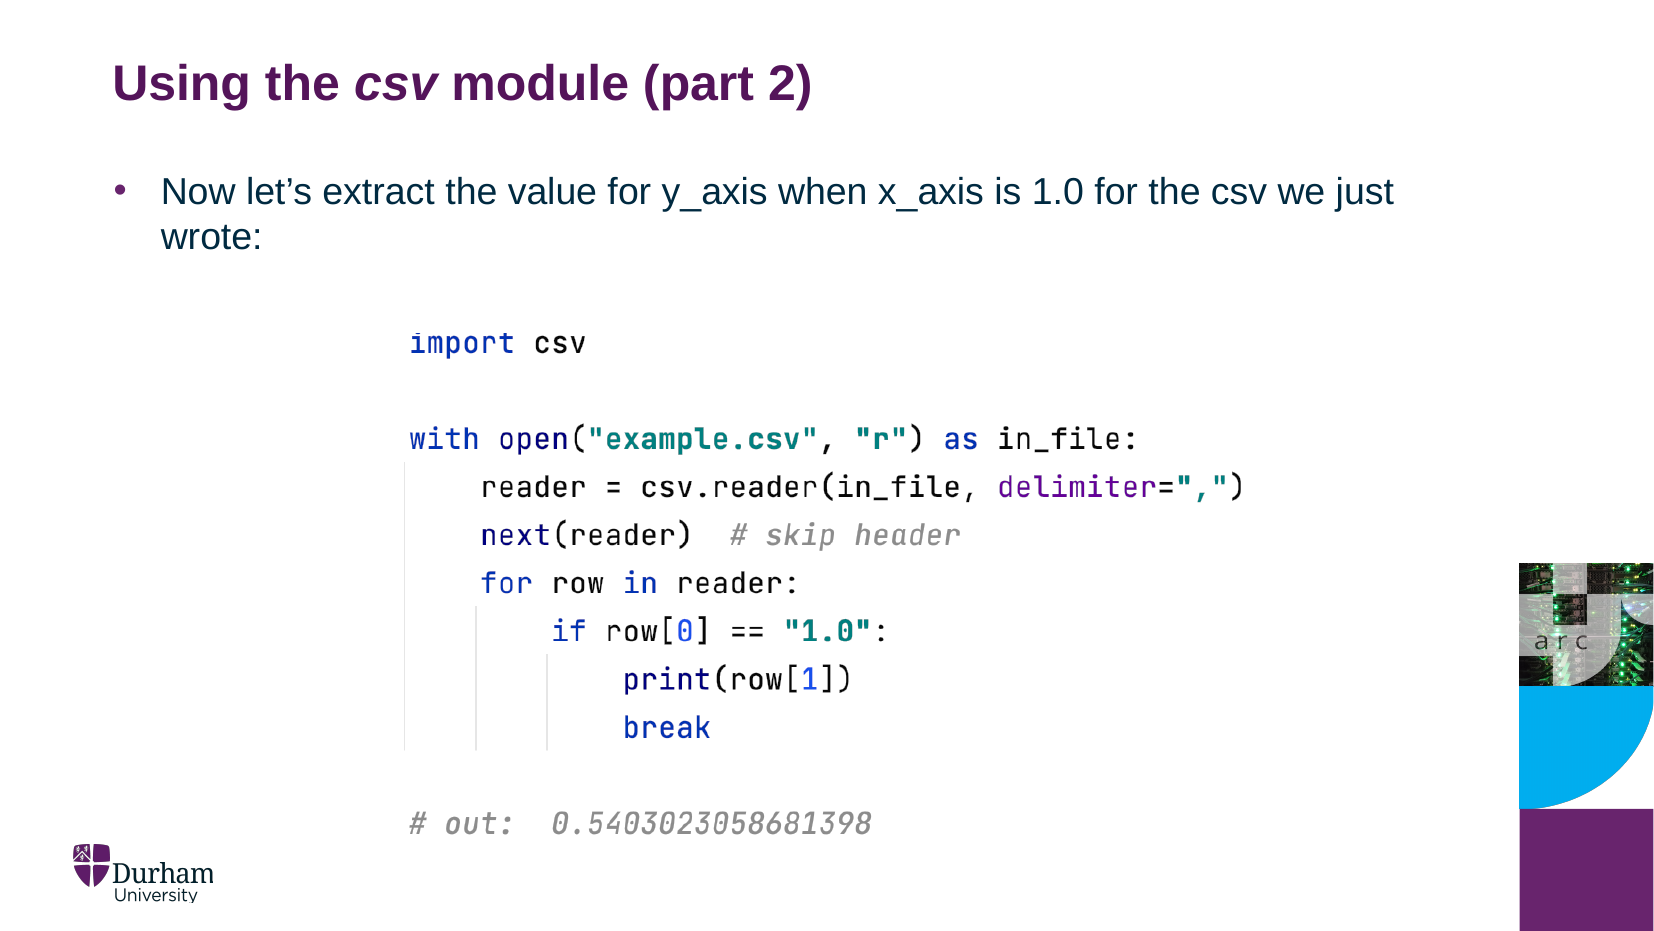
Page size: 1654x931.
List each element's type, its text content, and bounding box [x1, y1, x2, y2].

text_box [1519, 808, 1654, 931]
picture [1548, 709, 1654, 808]
title Using the csv module (part 2) [112, 50, 1542, 206]
picture [396, 333, 1257, 848]
picture [73, 844, 213, 903]
list Now let’s extract the value for y_axis when x_axis is 1.0 for the csv we just wrote: [113, 167, 1434, 701]
picture [1519, 563, 1654, 685]
